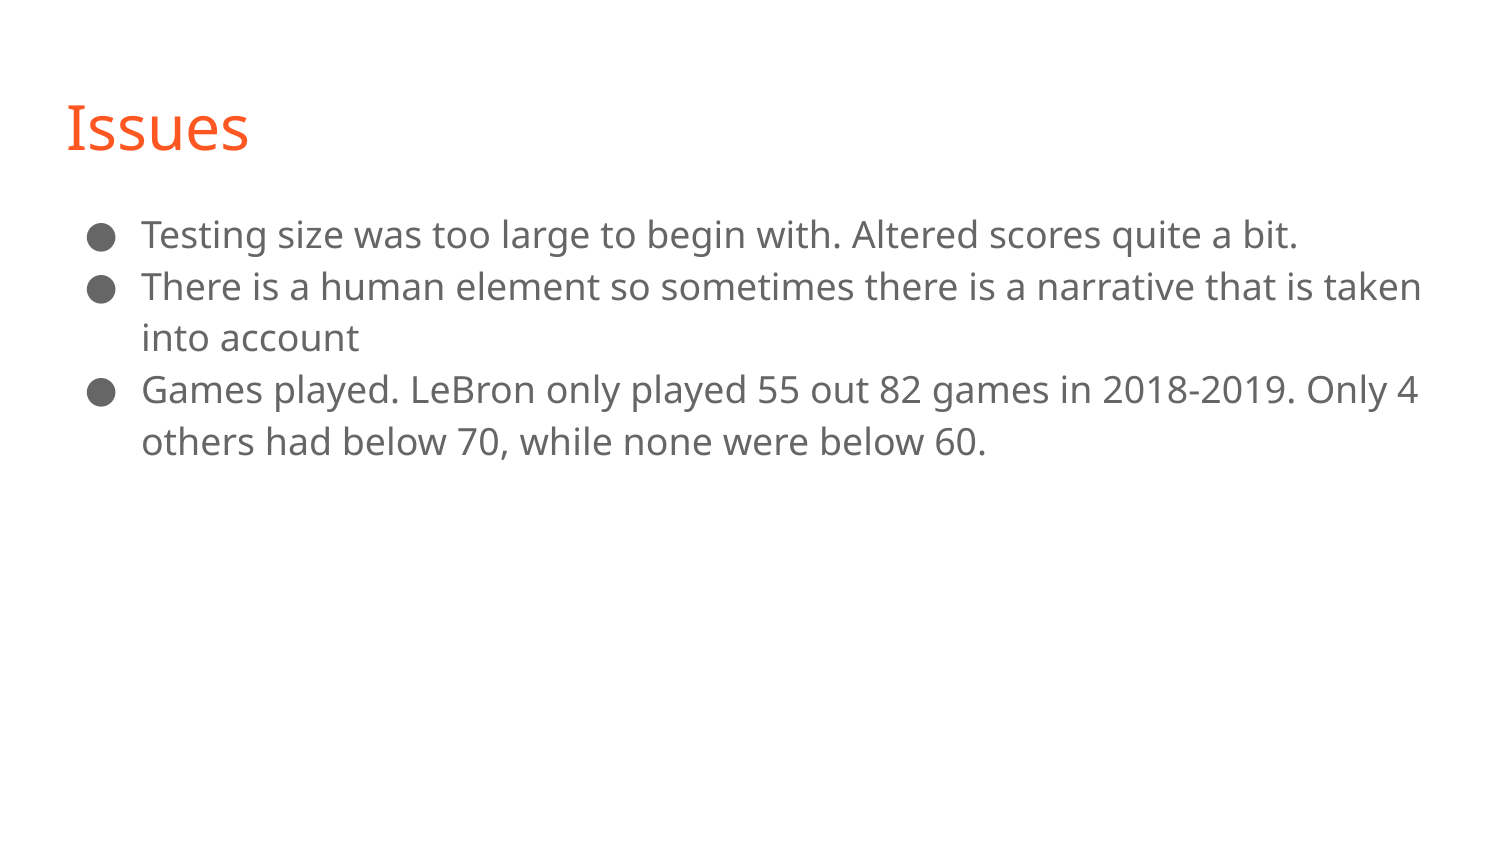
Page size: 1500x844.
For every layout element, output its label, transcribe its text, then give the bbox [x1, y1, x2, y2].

list Testing size was too large to begin with. Altered scores quite a bit. There is a human element so sometimes there is a narrative that is taken into account Games played. LeBron only played 55 out 82 games in 2018-2019. Only 4 others had below 70, while none were below 60. [51, 189, 1449, 750]
title Issues [51, 72, 1449, 167]
